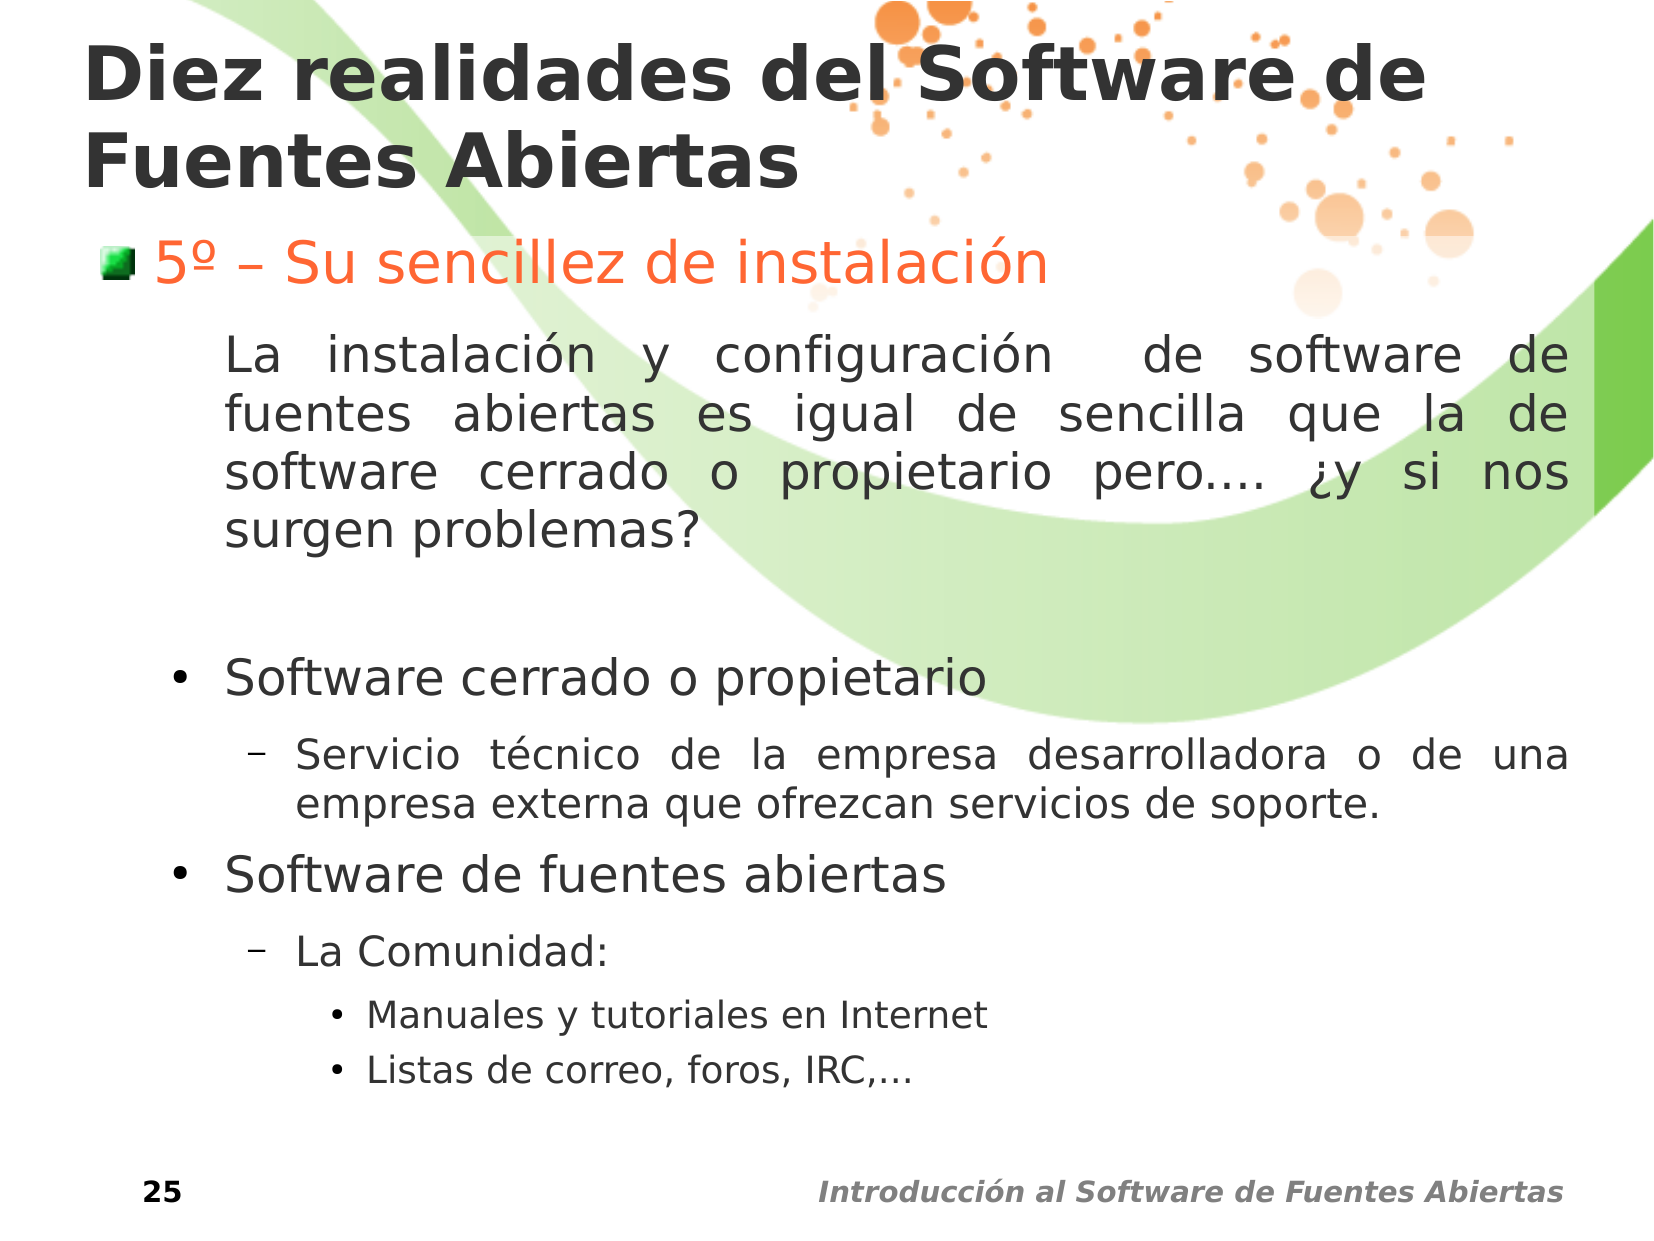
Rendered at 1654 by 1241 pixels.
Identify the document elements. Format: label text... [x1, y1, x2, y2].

picture [185, 0, 1654, 754]
title Diez realidades del Software de Fuentes Abiertas [82, 30, 1571, 206]
list 5º – Su sencillez de instalación La instalación y configuración de software de fuentes abiertas es igual de sencilla que la de software cerrado o propietario pero.... ¿y si nos surgen problemas? Software cerrado o propietario Servicio técnico de la empresa desarrolladora o de una empresa externa que ofrezcan servicios de soporte. Software de fuentes abiertas La Comunidad: Manuales y tutoriales en Internet Listas de correo, foros, IRC,... [82, 229, 1571, 1130]
